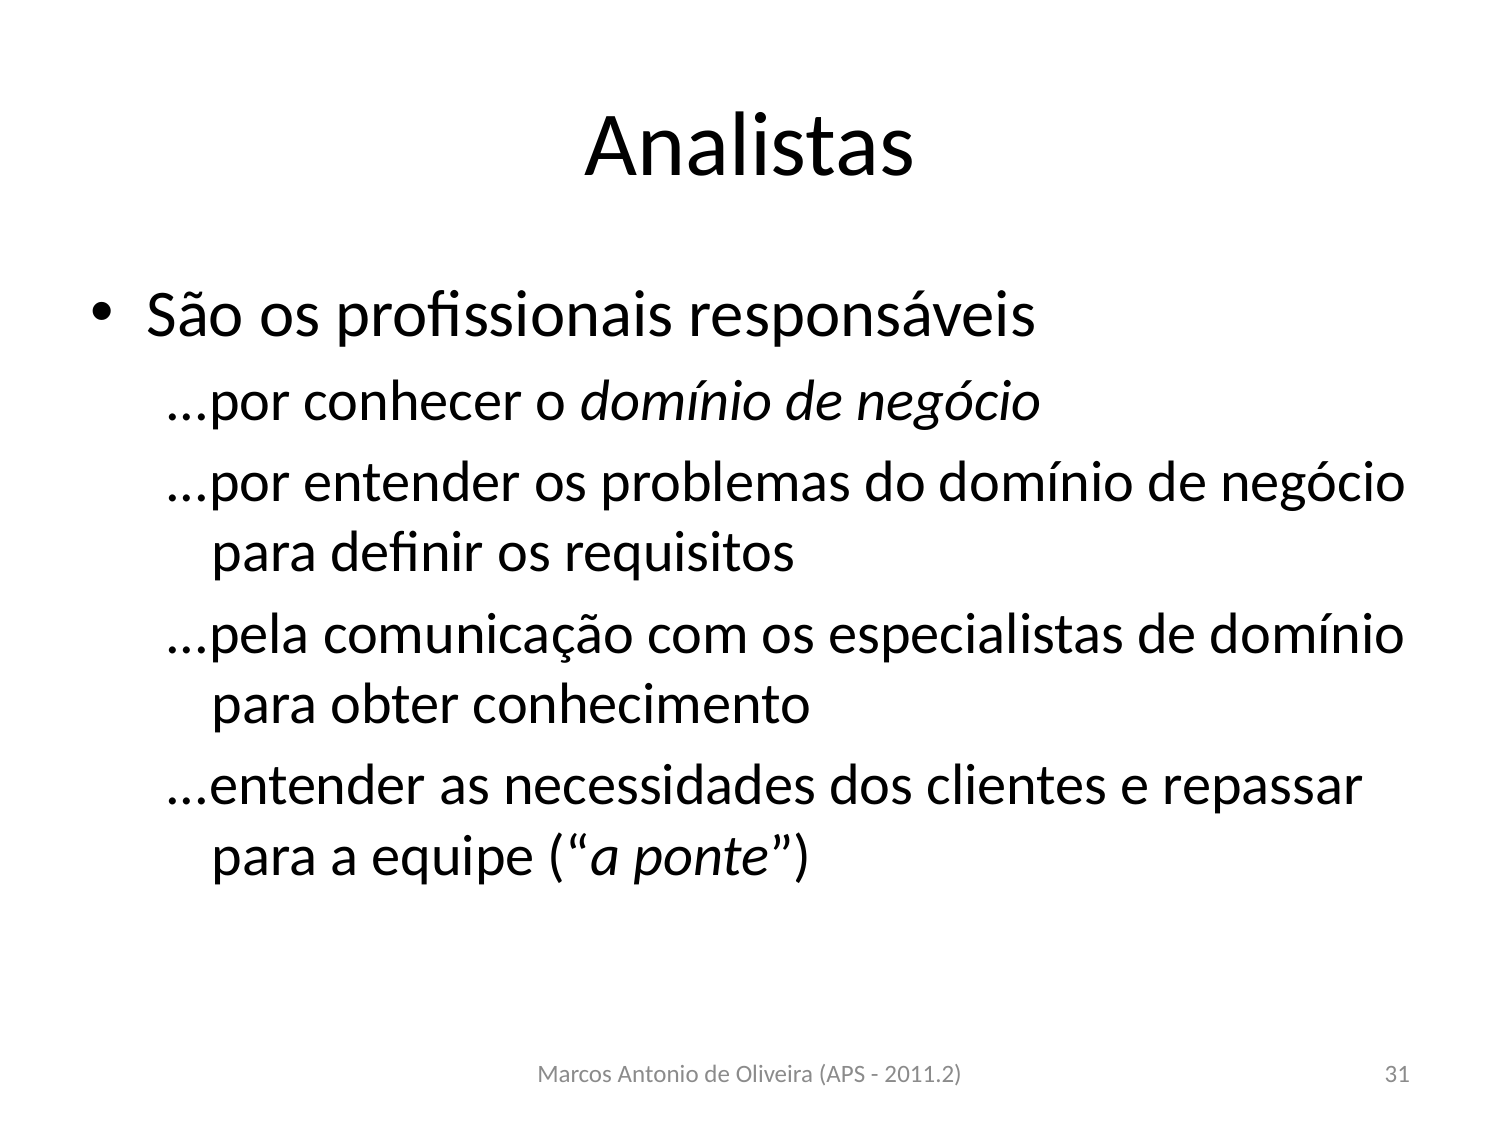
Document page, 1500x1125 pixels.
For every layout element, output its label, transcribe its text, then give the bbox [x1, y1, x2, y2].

list São os profissionais responsáveis ...por conhecer o domínio de negócio ...por entender os problemas do domínio de negócio para definir os requisitos ...pela comunicação com os especialistas de domínio para obter conhecimento ...entender as necessidades dos clientes e repassar para a equipe (“a ponte”) [75, 262, 1425, 1005]
title Analistas [75, 45, 1425, 233]
footer Marcos Antonio de Oliveira (APS - 2011.2) [512, 1042, 988, 1103]
slide_number <número> [1074, 1042, 1425, 1103]
